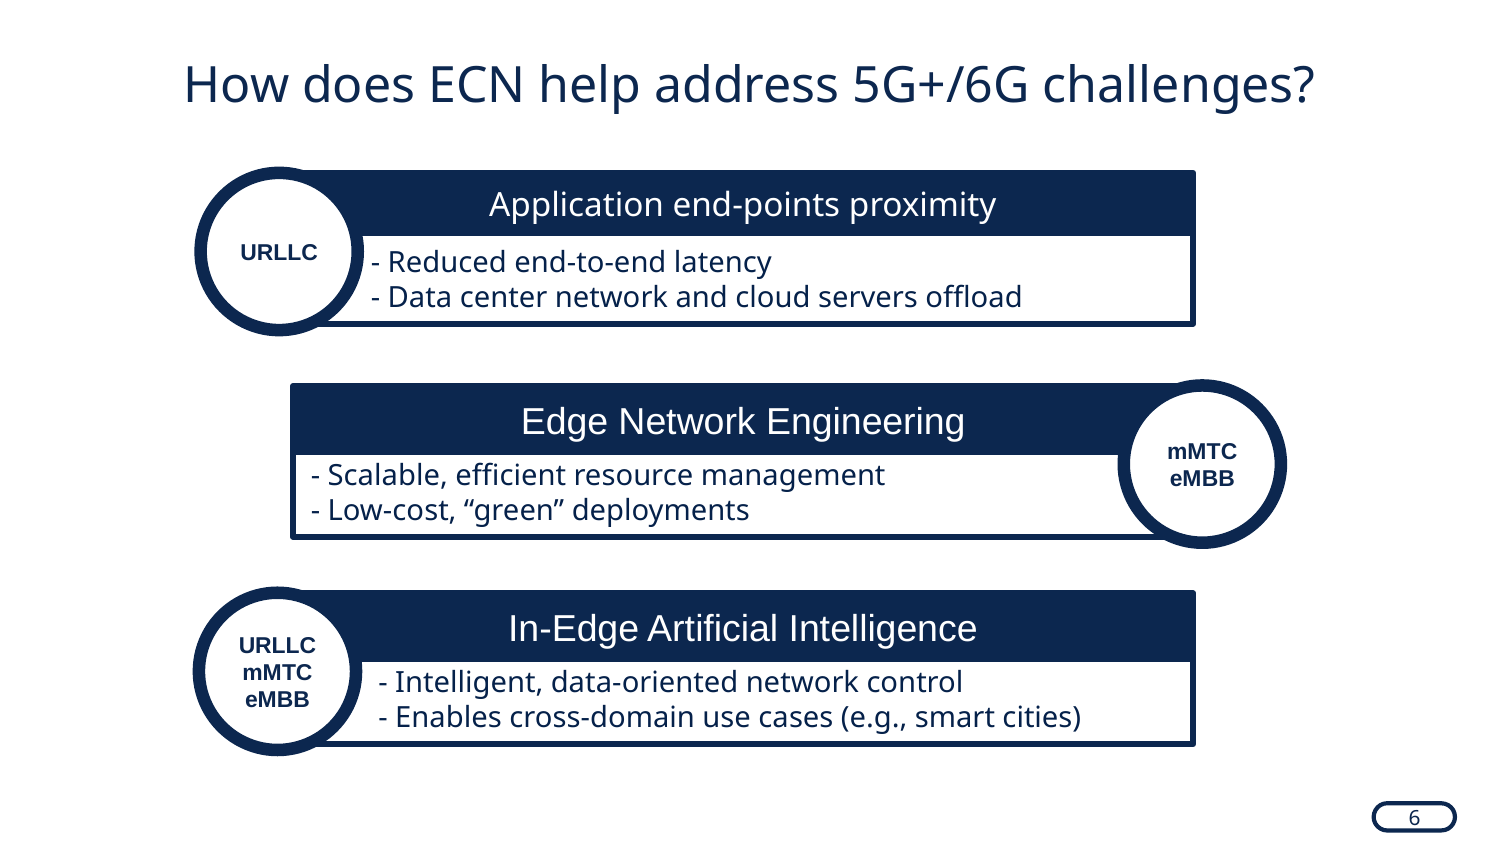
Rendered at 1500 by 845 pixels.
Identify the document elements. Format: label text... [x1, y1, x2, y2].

text_box In-Edge Artificial Intelligence [293, 593, 1194, 660]
text_box mMTC eMBB [1123, 385, 1281, 543]
text_box 6 [1373, 803, 1456, 831]
text_box How does ECN help address 5G+/6G challenges? [37, 37, 1463, 193]
text_box URLLC mMTCeMBB [198, 592, 357, 751]
text_box - Scalable, efficient resource management - Low-cost, “green” deployments [293, 453, 1170, 537]
text_box - Intelligent, data-oriented network control - Enables cross-domain use cases (e.g., smart cities) [308, 660, 1194, 745]
text_box URLLC [200, 172, 358, 331]
text_box Application end-points proximity [293, 172, 1194, 232]
text_box Edge Network Engineering [293, 386, 1186, 453]
text_box - Reduced end-to-end latency - Data center network and cloud servers offload [312, 232, 1194, 324]
